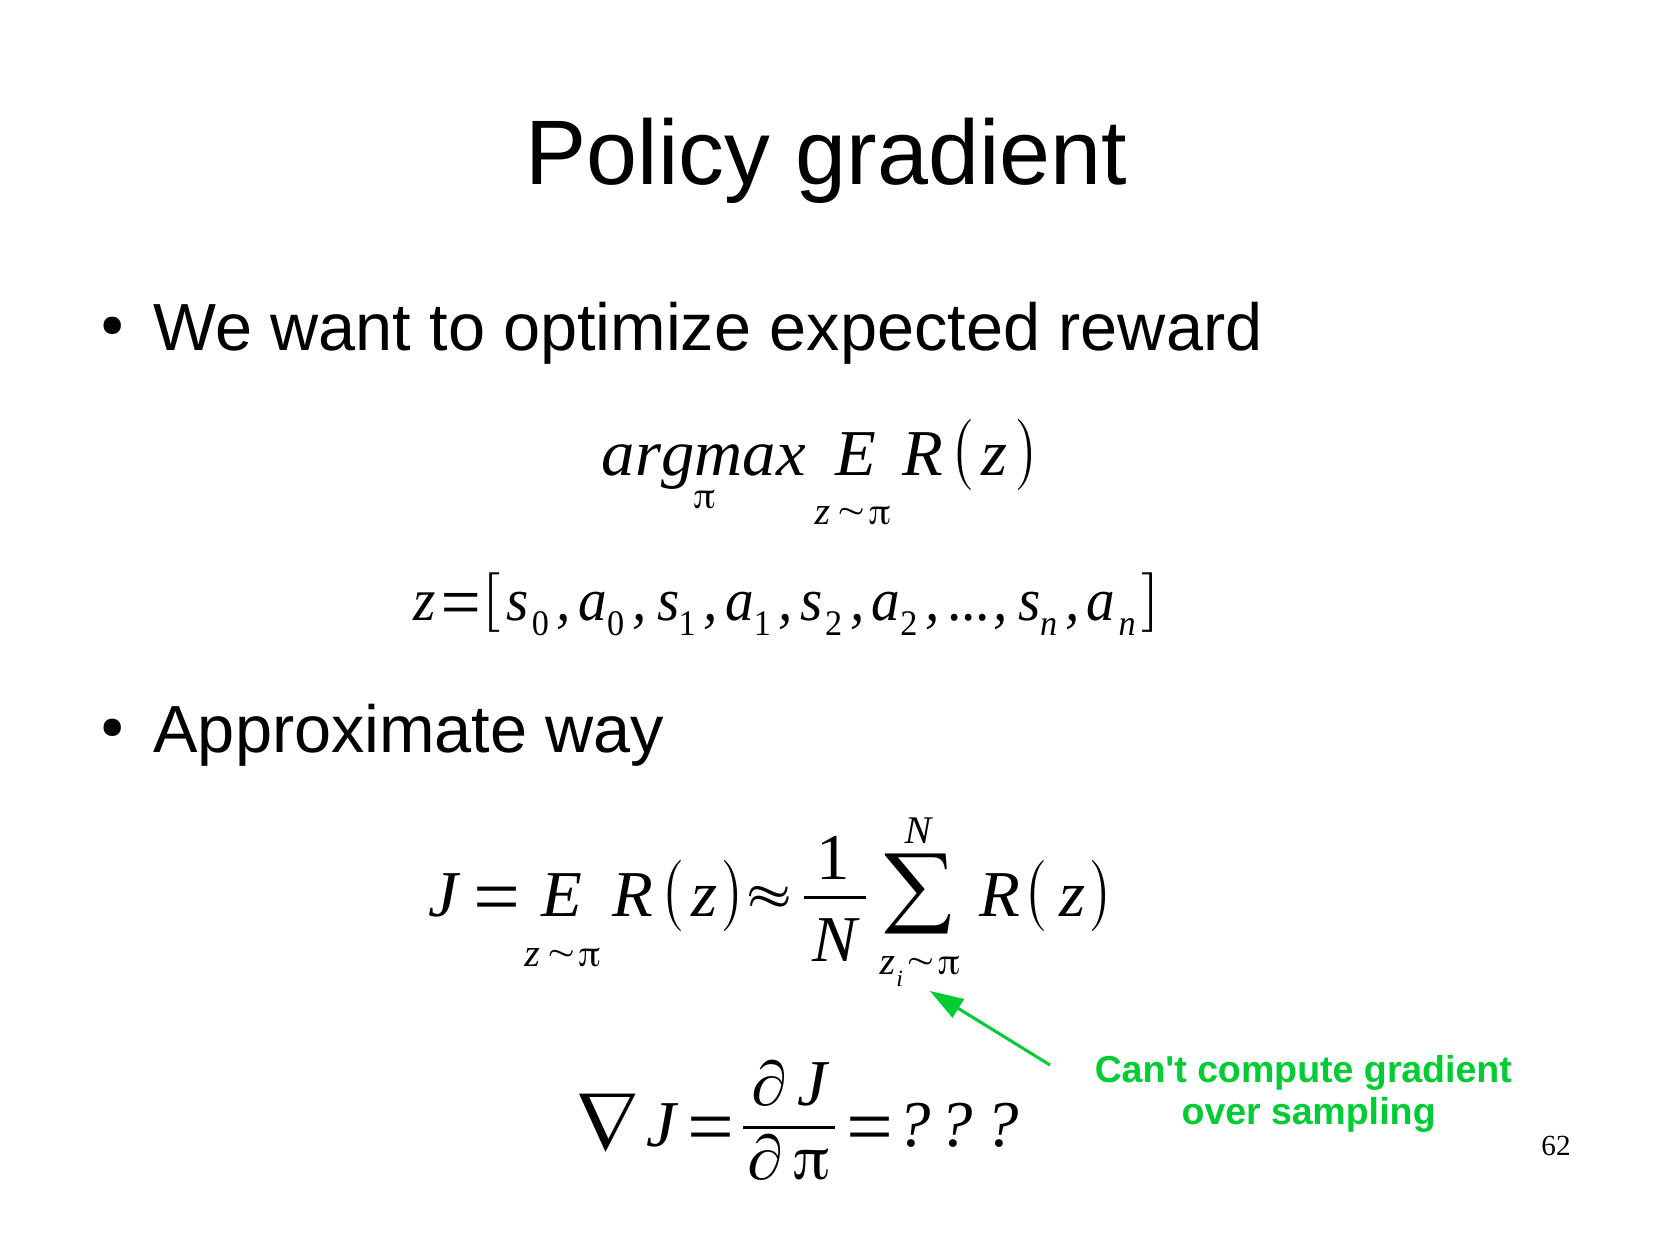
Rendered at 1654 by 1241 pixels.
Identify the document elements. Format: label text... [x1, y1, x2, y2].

text_box Can't compute gradient over sampling [1080, 1041, 1538, 1141]
chart [1027, 1048, 1037, 1054]
chart [395, 567, 1170, 644]
chart [559, 1048, 1037, 1185]
chart [585, 414, 1052, 533]
title Policy gradient [82, 49, 1571, 257]
list We want to optimize expected reward Approximate way [82, 290, 1571, 1010]
chart [411, 806, 1128, 992]
